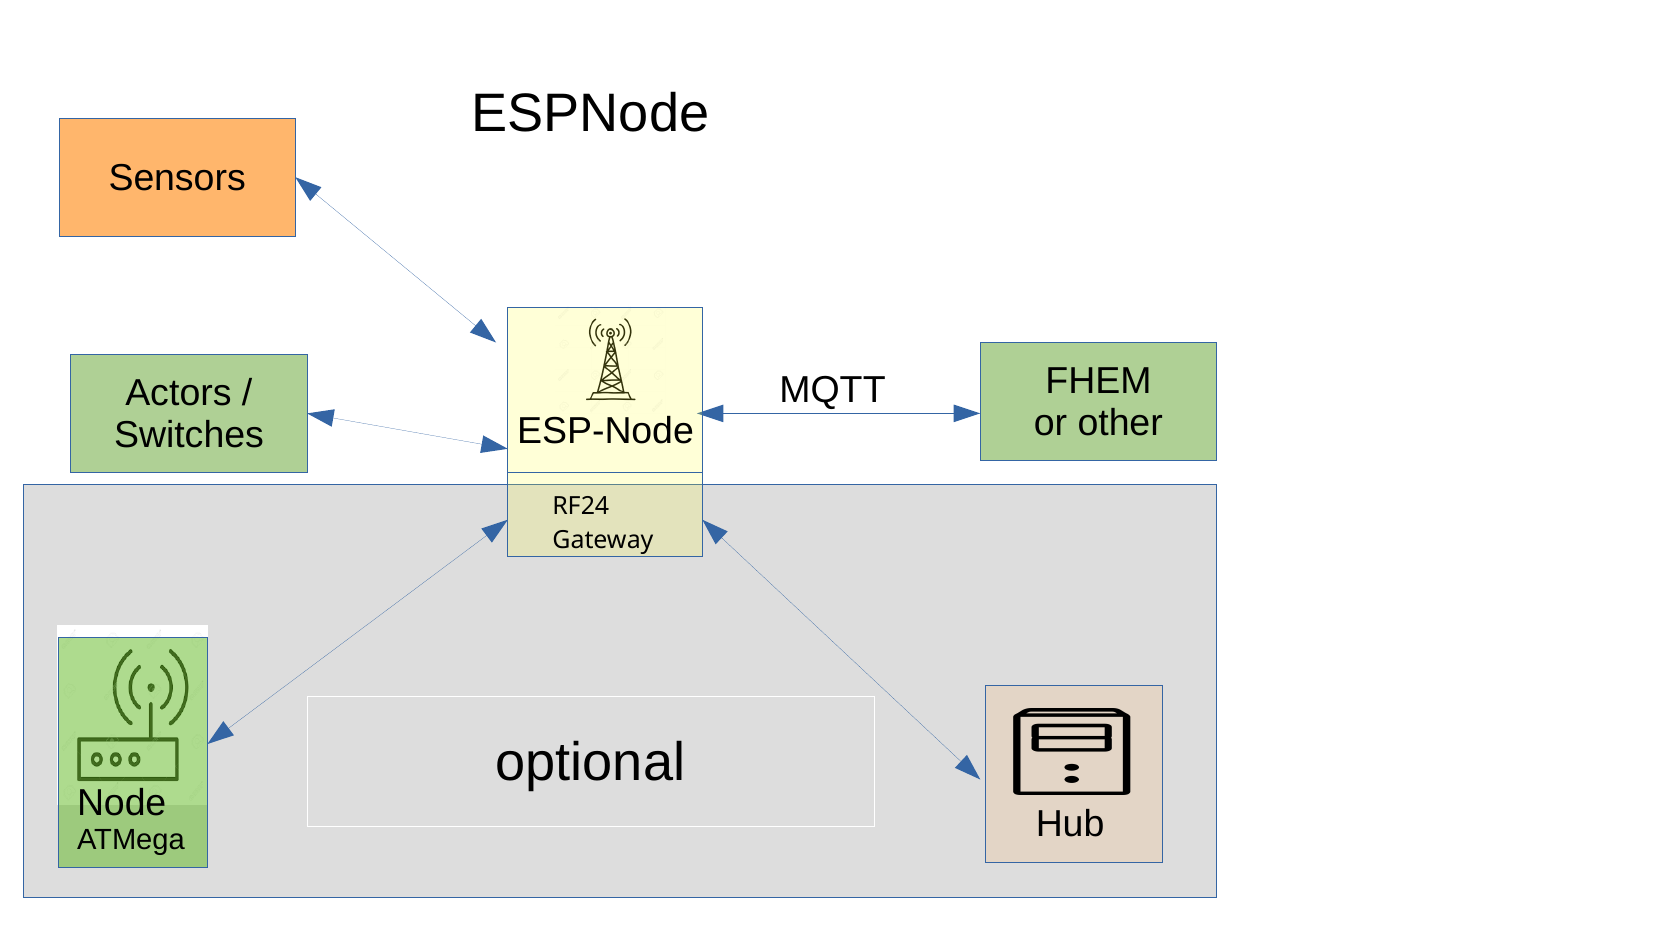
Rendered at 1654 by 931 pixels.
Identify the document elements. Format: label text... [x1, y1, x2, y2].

picture [57, 625, 208, 805]
text_box [507, 459, 703, 472]
text_box Hub [1021, 794, 1120, 852]
text_box [23, 473, 1217, 898]
text_box RF24 Gateway [537, 480, 668, 551]
picture [980, 708, 1163, 795]
text_box Node ATMega [62, 773, 225, 864]
text_box [507, 307, 703, 401]
text_box MQTT [709, 414, 969, 426]
text_box ESPNode [307, 47, 875, 178]
text_box ESP-Node [502, 401, 709, 459]
text_box optional [307, 696, 875, 827]
text_box Actors / Switches [70, 354, 308, 473]
text_box MQTT [703, 354, 969, 413]
text_box FHEM or other [980, 342, 1217, 461]
text_box Sensors [59, 118, 296, 237]
